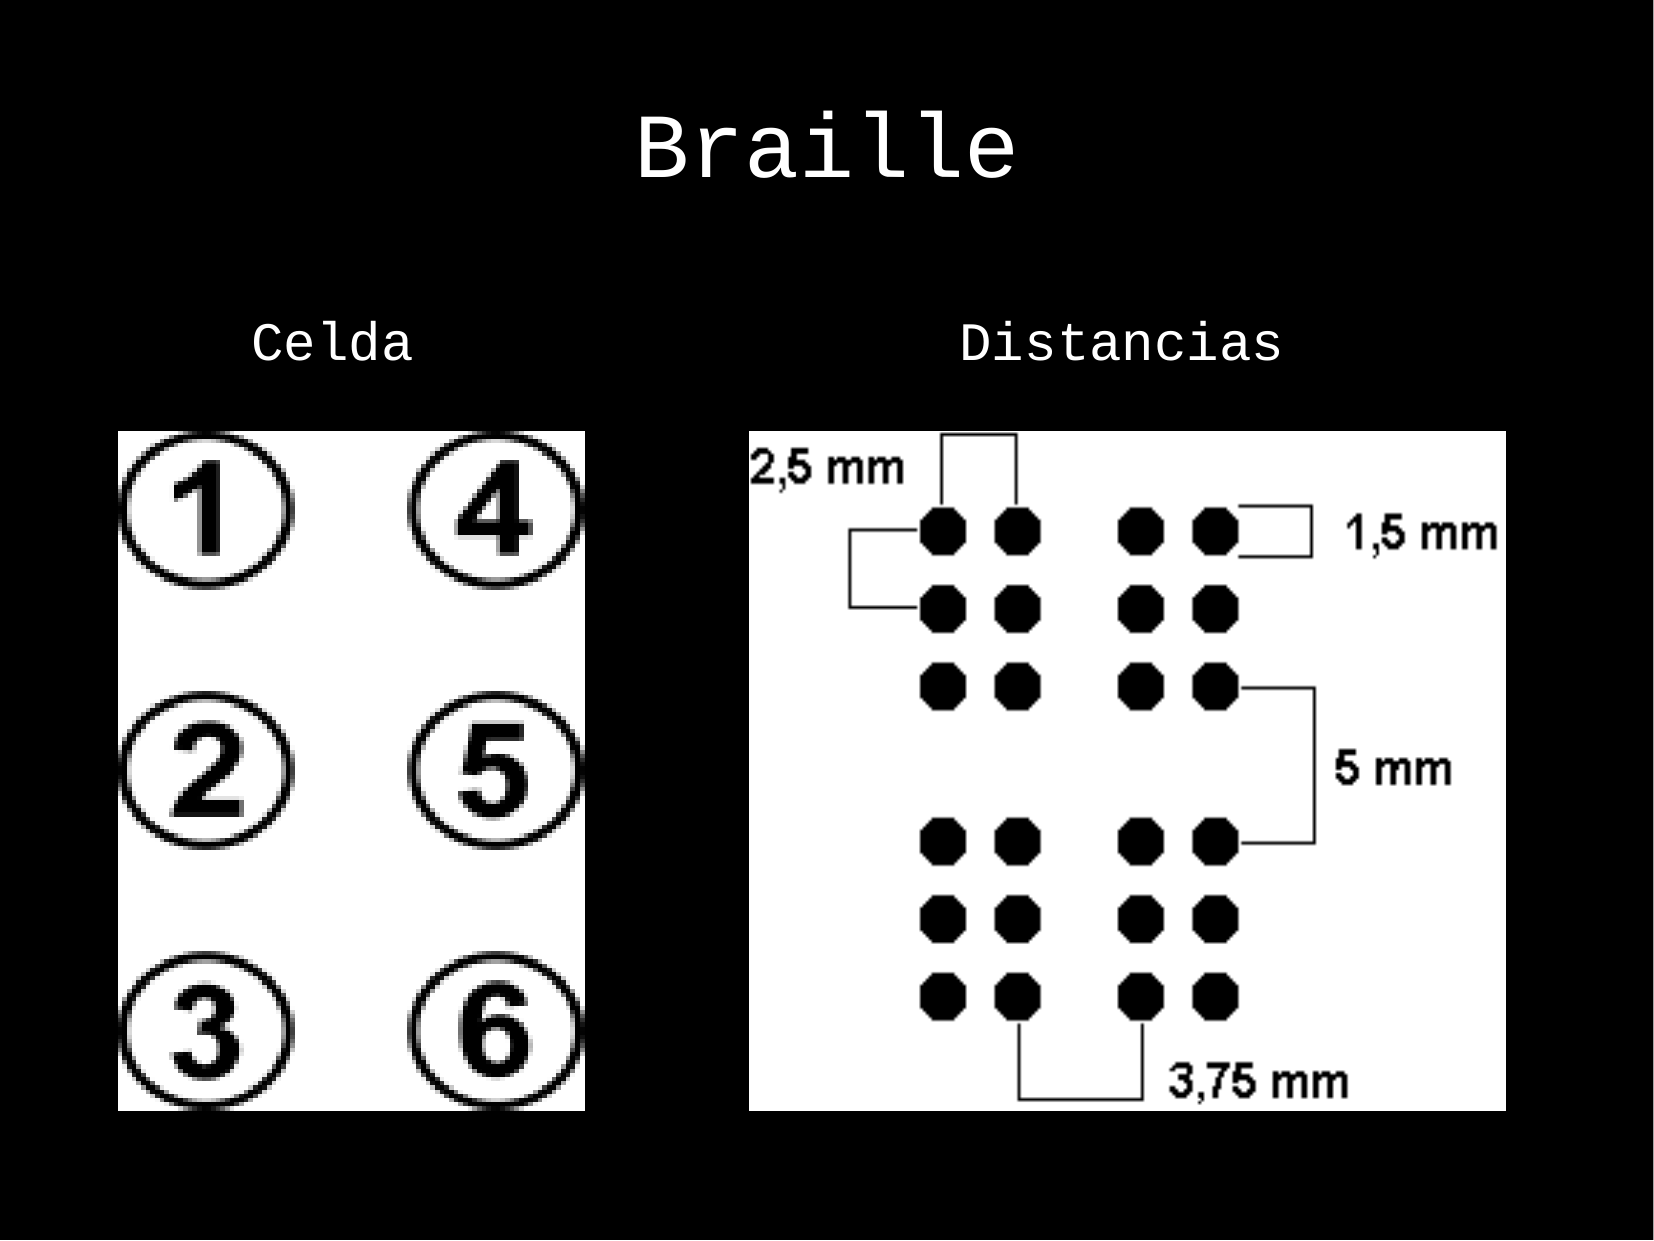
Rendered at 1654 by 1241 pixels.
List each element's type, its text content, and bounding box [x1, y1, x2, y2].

picture [118, 431, 585, 1111]
text_box Distancias [944, 307, 1300, 384]
title Braille [82, 49, 1571, 257]
picture [749, 431, 1506, 1111]
text_box Celda [236, 307, 429, 384]
